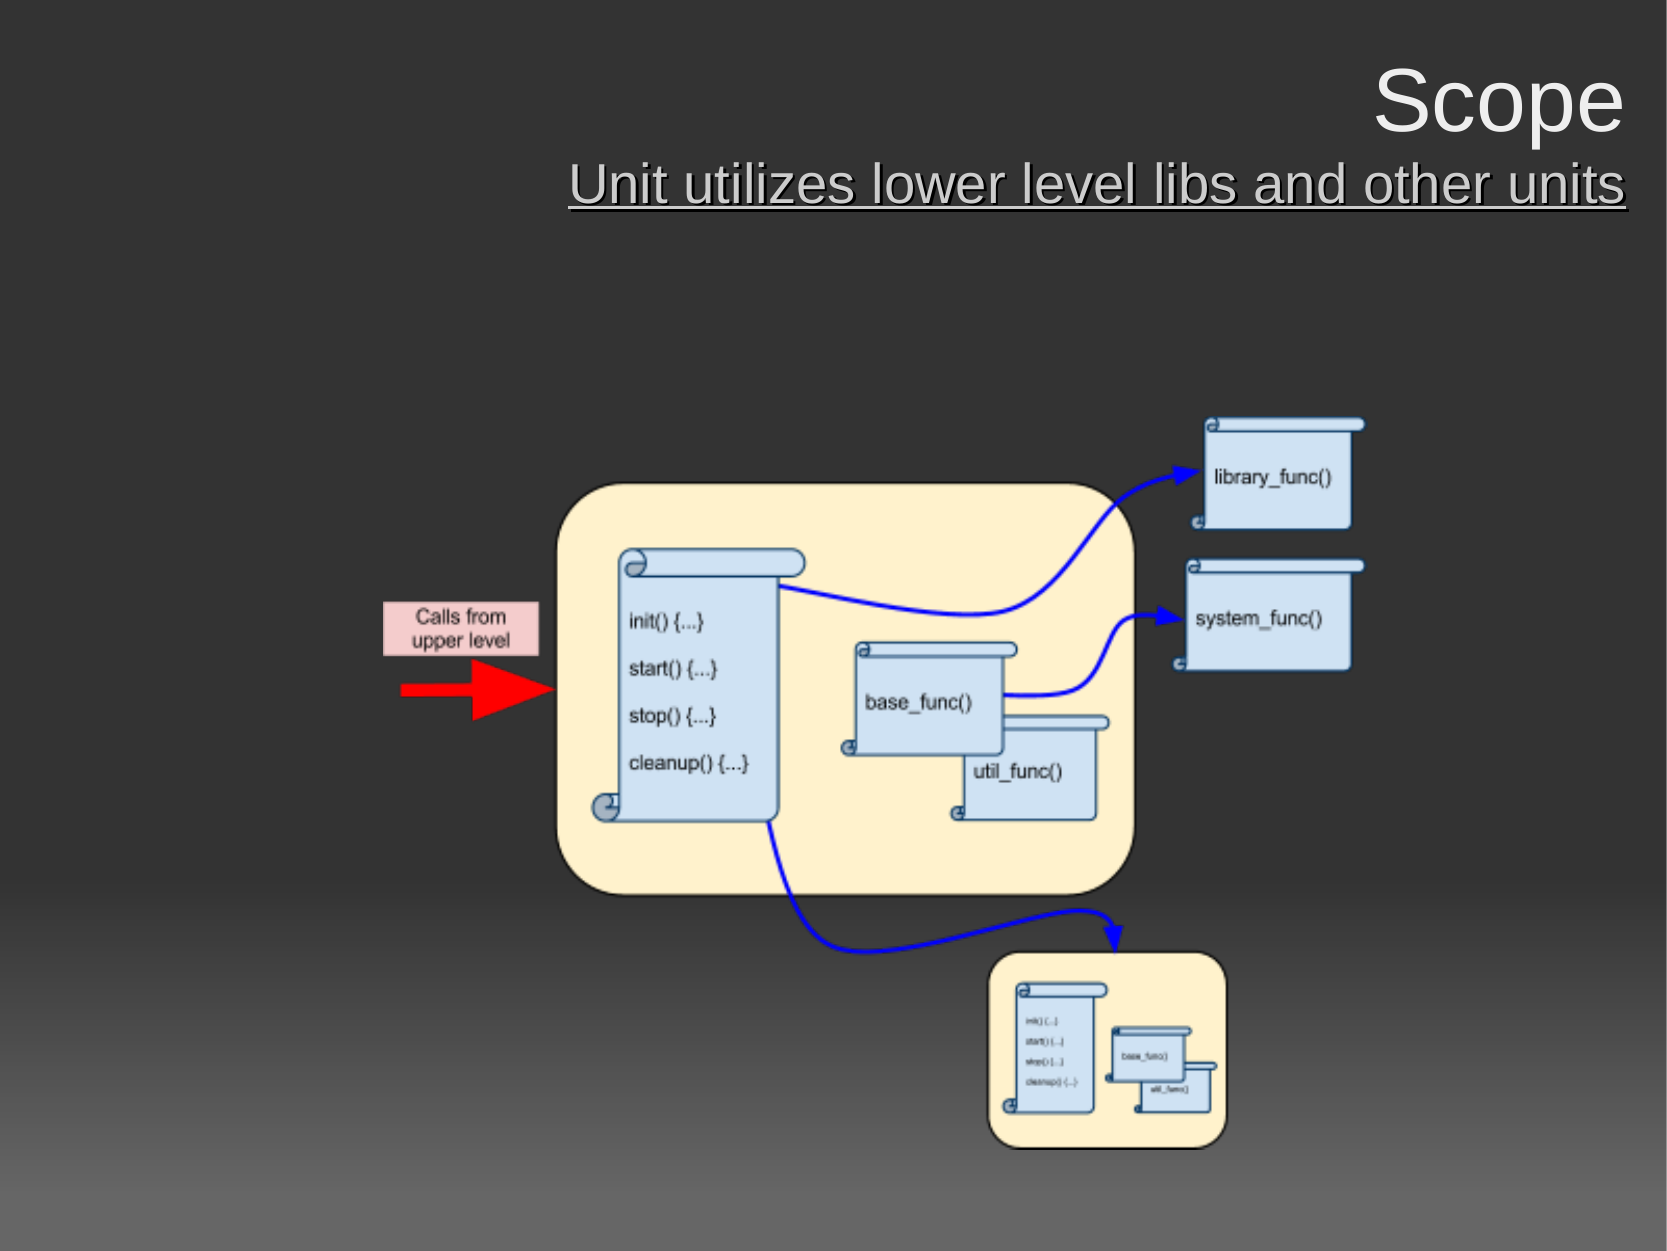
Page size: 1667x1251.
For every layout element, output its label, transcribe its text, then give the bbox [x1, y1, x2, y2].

title Scope Unit utilizes lower level libs and other units [40, 50, 1627, 217]
picture [0, 0, 1667, 1251]
